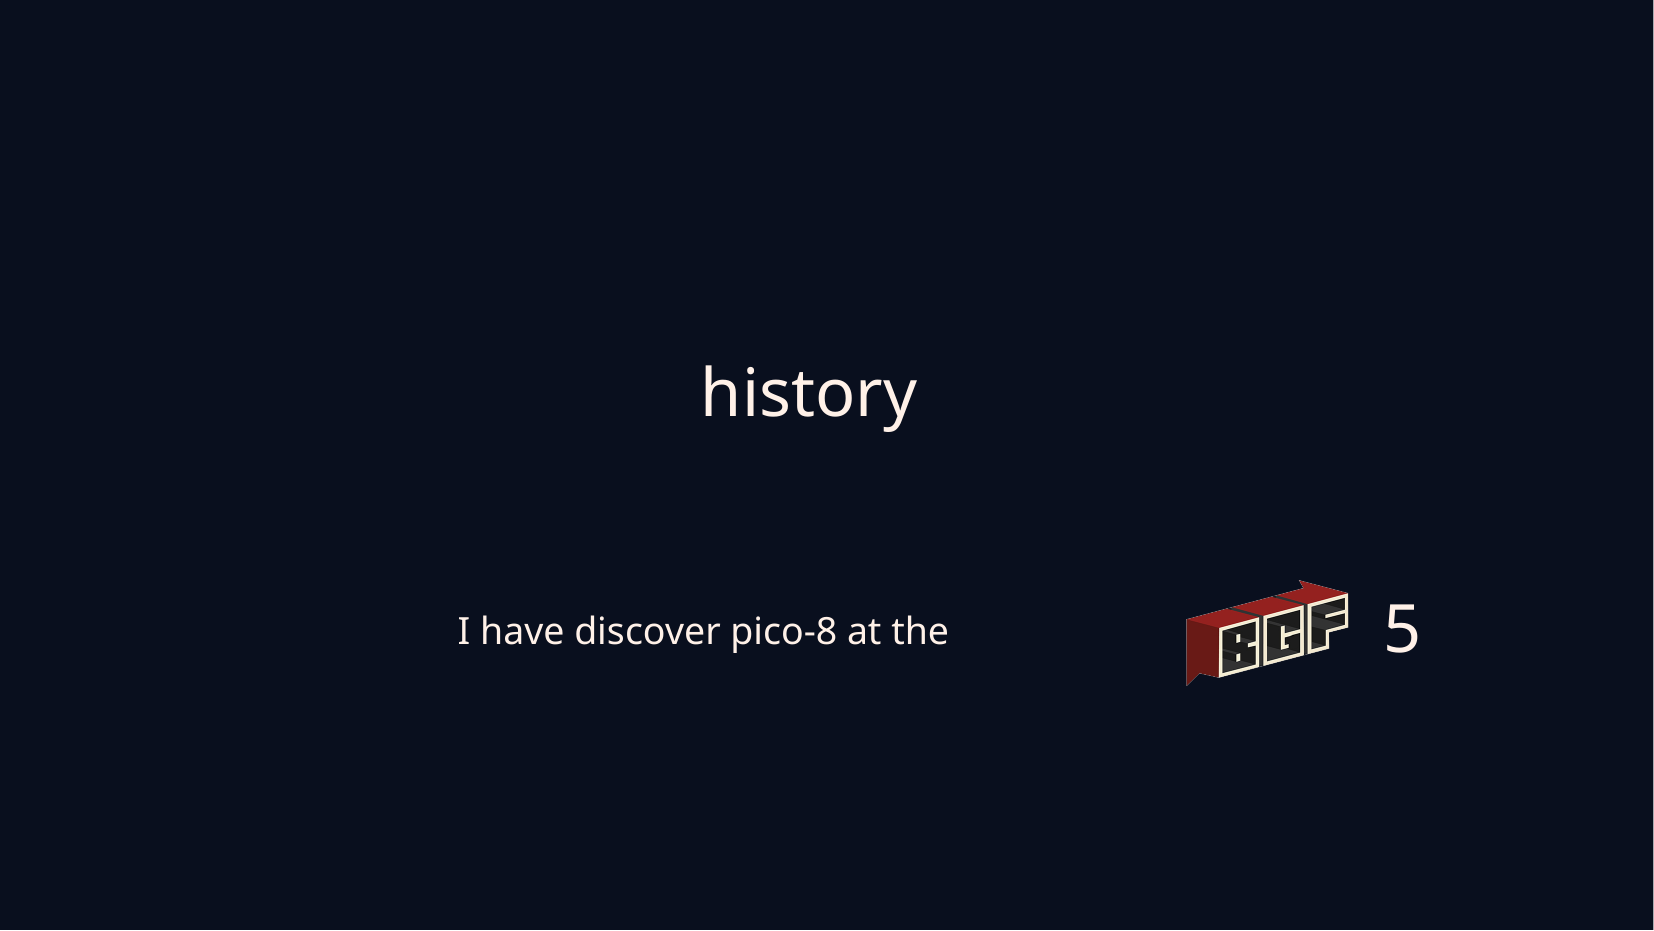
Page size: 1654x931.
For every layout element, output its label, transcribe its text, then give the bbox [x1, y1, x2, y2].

title history [590, 354, 1028, 427]
picture [1181, 578, 1368, 693]
title 5 [1367, 590, 1439, 663]
text_box I have discover pico-8 at the [248, 590, 1170, 721]
